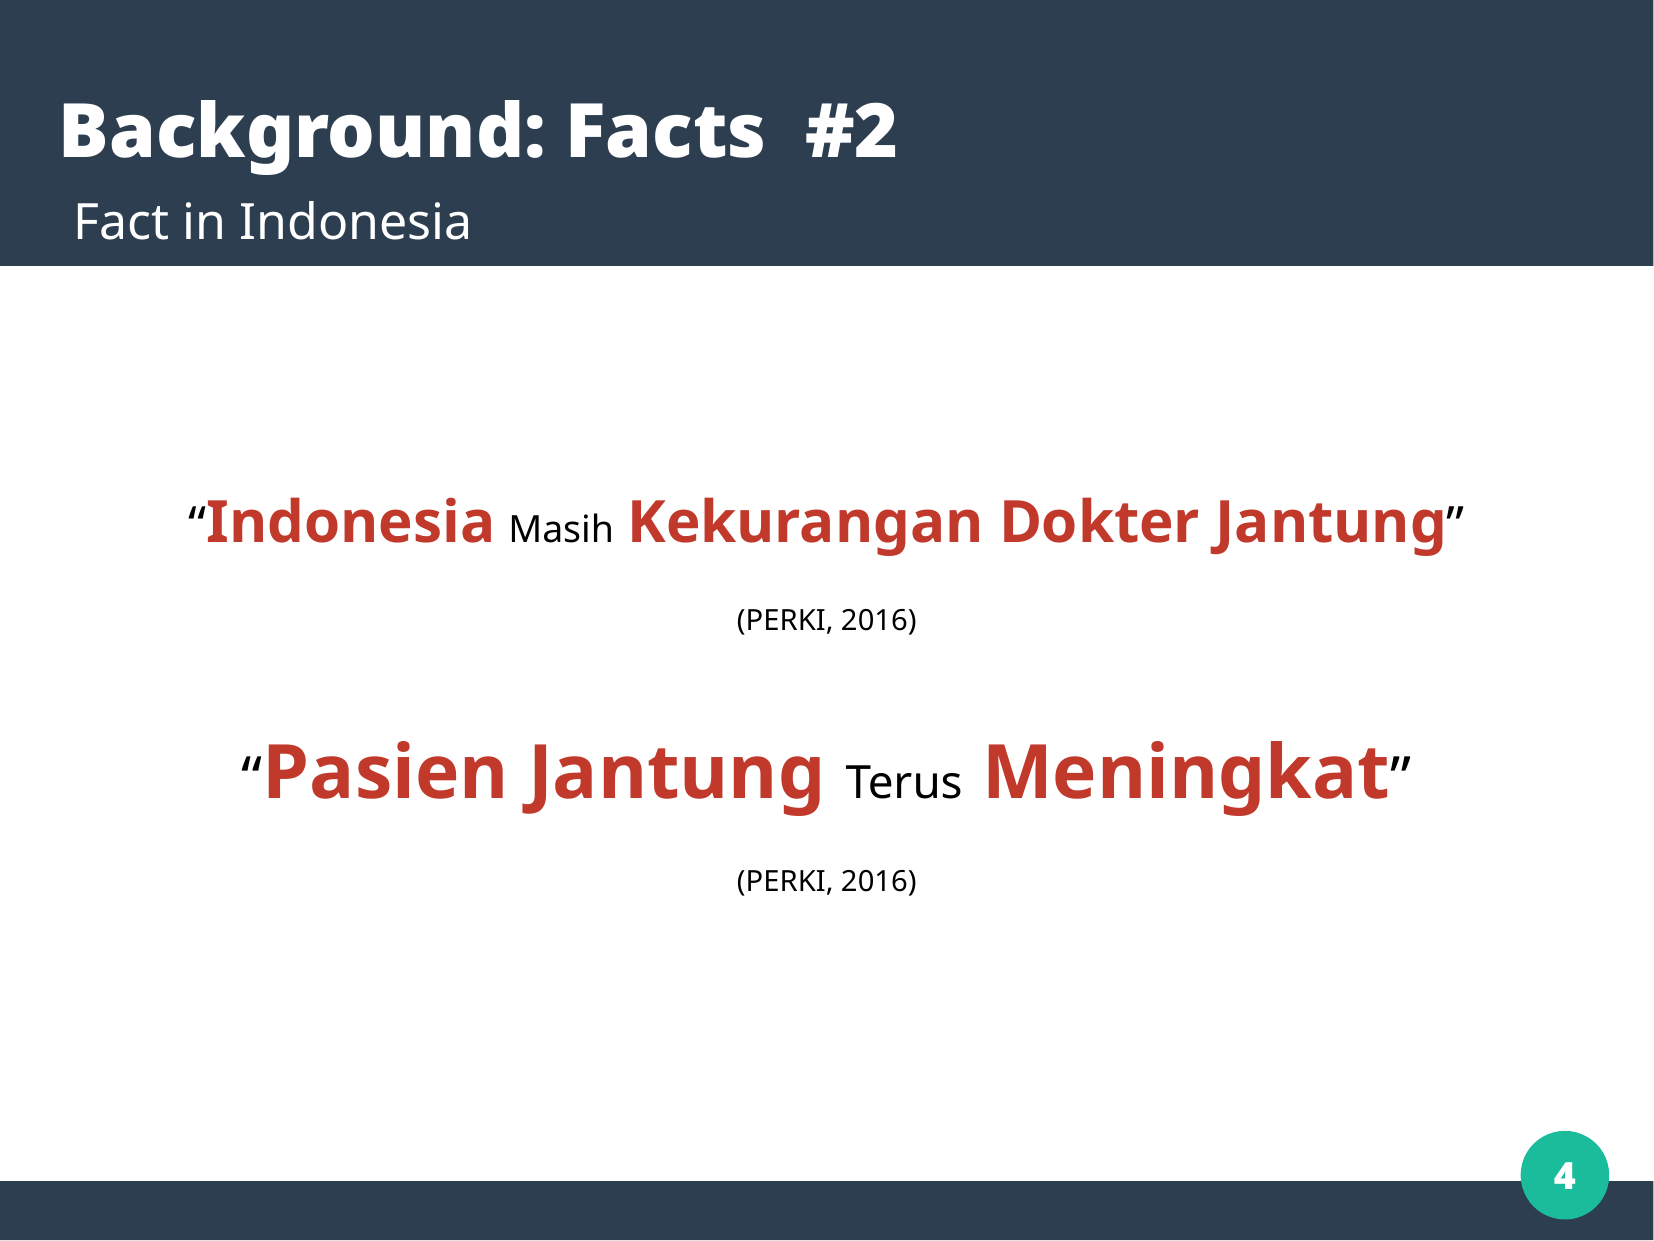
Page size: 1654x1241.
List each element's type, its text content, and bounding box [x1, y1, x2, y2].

text_box “Indonesia Masih Kekurangan Dokter Jantung” (PERKI, 2016) “Pasien Jantung Terus Meningkat” (PERKI, 2016) [88, 472, 1565, 886]
title Background: Facts #2 [58, 49, 1595, 207]
text_box Fact in Indonesia [58, 178, 650, 266]
